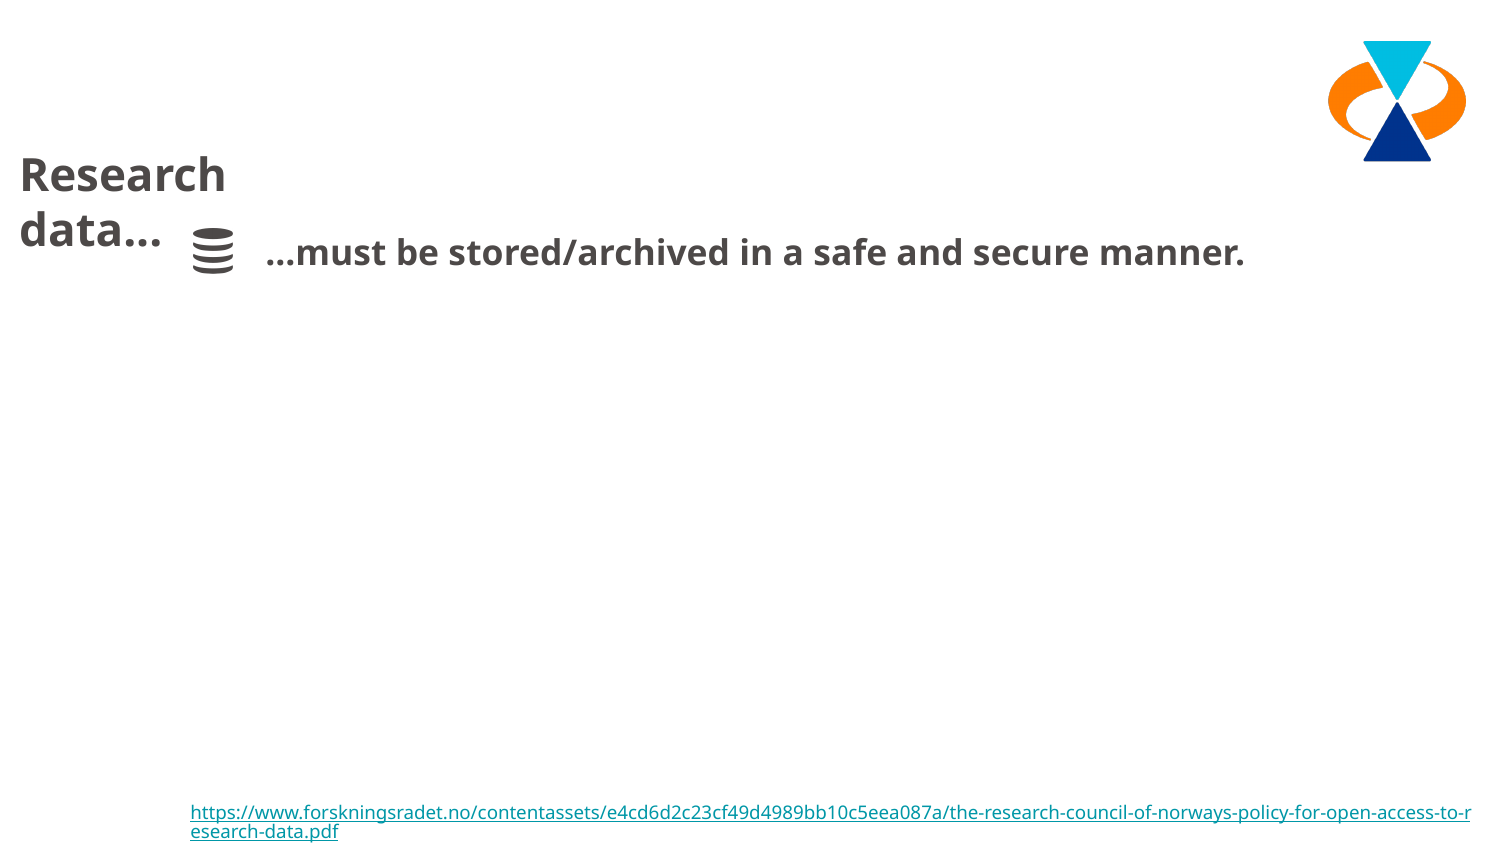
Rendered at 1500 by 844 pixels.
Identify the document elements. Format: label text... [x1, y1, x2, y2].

picture [1311, 15, 1483, 187]
picture [193, 228, 233, 274]
text_box Research data... [8, 134, 378, 212]
text_box https://www.forskningsradet.no/contentassets/e4cd6d2c23cf49d4989bb10c5eea087a/the-research-council-of-norways-policy-for-open-access-to-research-data.pdf [179, 789, 1483, 835]
text_box ...must be stored/archived in a safe and secure manner. [254, 219, 1500, 737]
